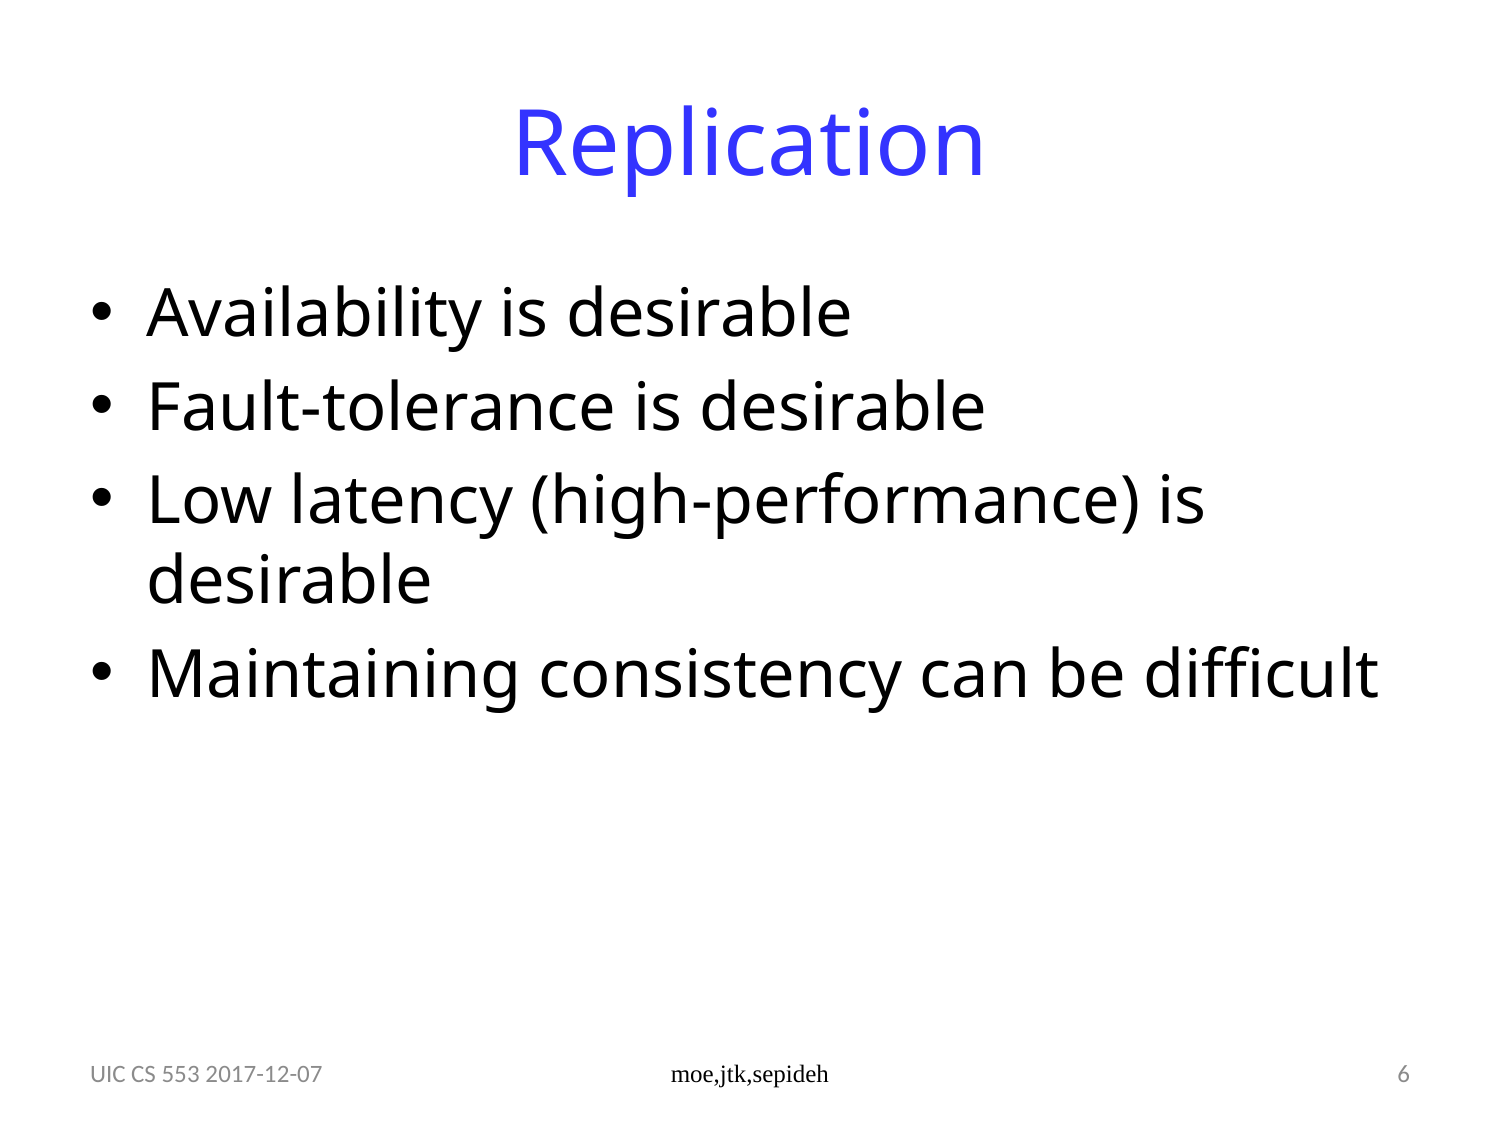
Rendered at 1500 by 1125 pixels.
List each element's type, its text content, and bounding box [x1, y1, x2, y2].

title Replication [75, 45, 1425, 233]
list Availability is desirable Fault-tolerance is desirable Low latency (high-performance) is desirable Maintaining consistency can be difficult [75, 262, 1425, 1005]
